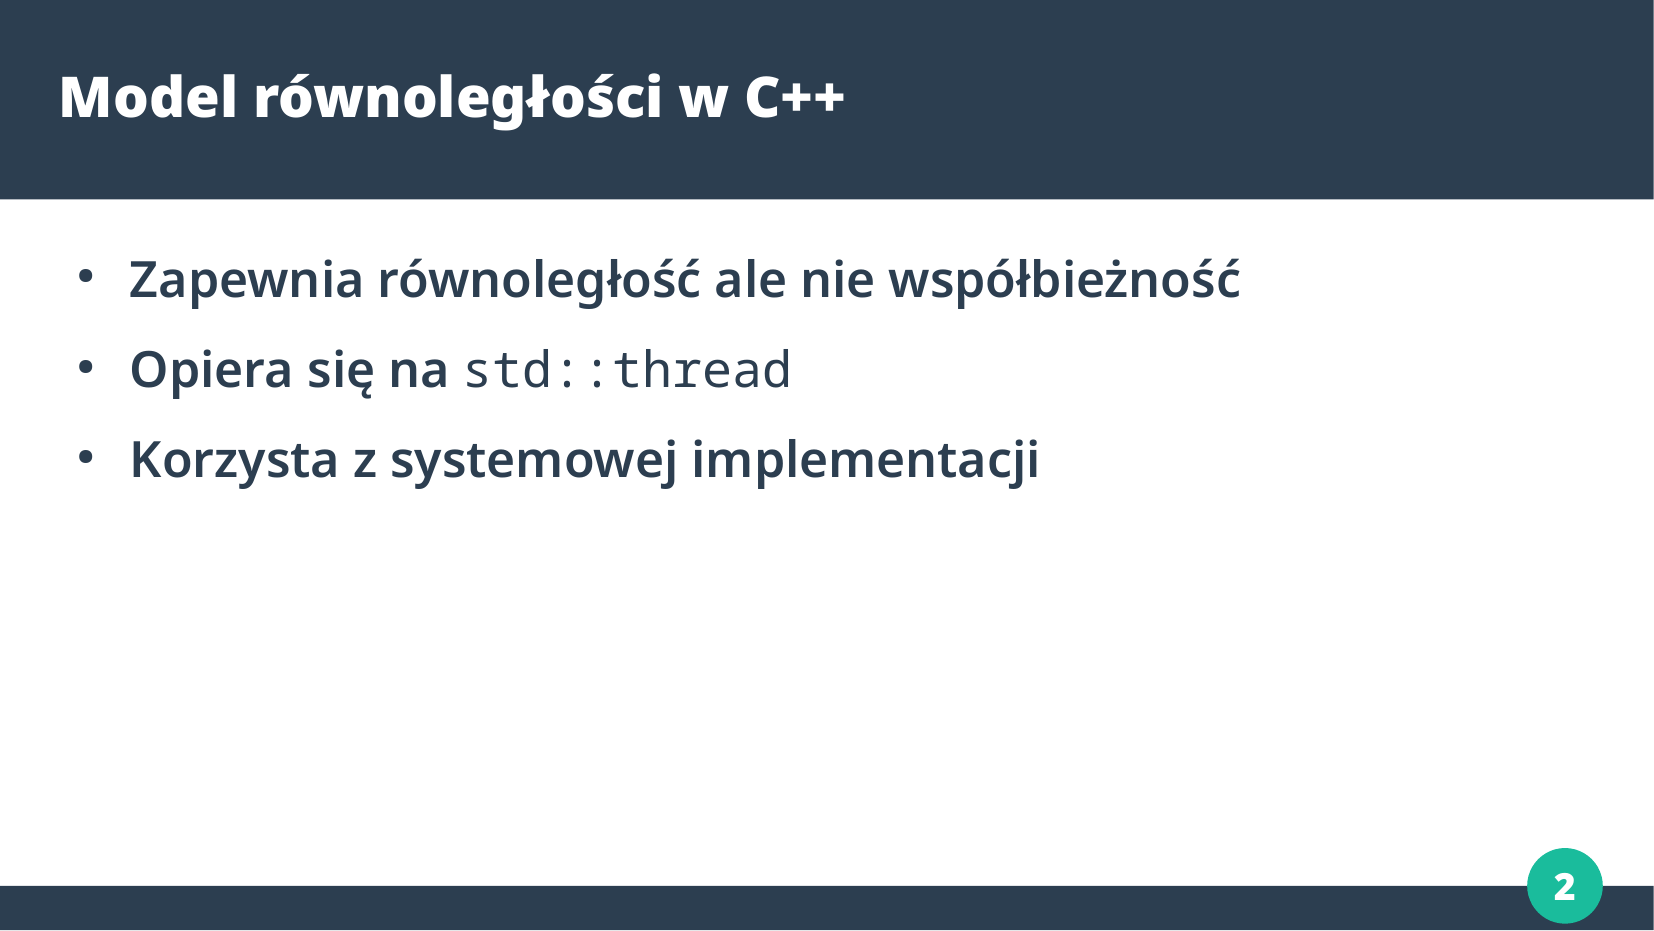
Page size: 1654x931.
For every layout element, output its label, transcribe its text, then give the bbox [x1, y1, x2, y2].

title Model równoległości w C++ [59, 37, 1595, 156]
list Zapewnia równoległość ale nie współbieżność Opiera się na std::thread Korzysta z systemowej implementacji [59, 243, 1595, 864]
